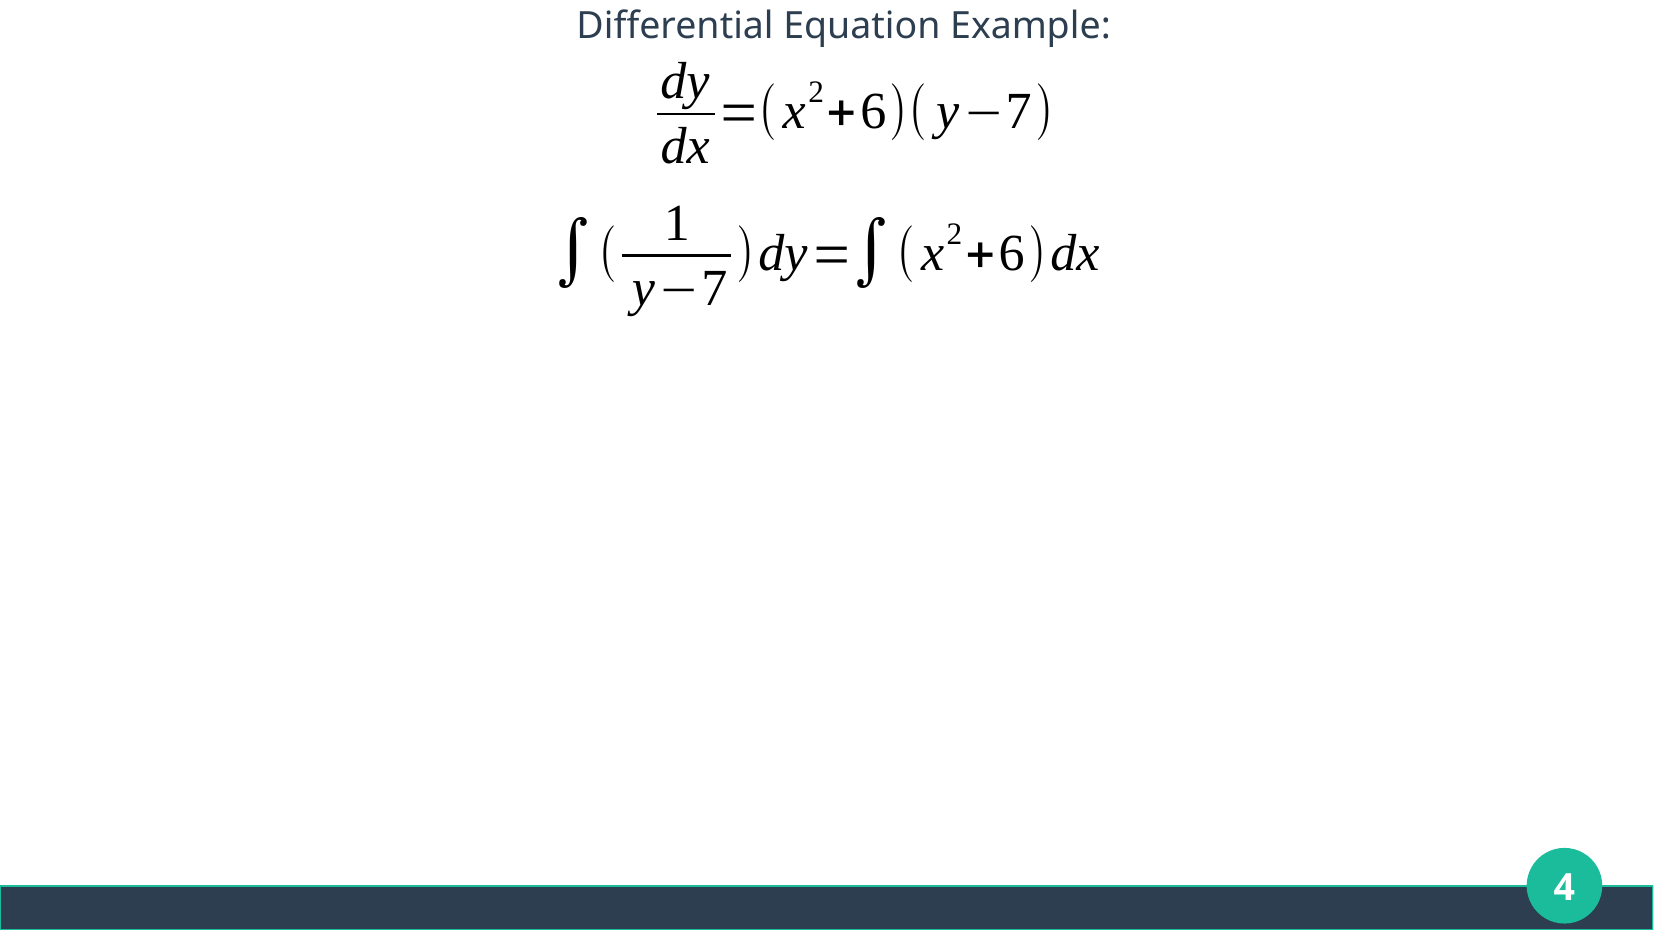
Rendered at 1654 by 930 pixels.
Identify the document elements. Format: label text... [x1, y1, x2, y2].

text_box Differential Equation Example: [412, 0, 1276, 62]
chart [551, 194, 1102, 317]
chart [654, 62, 1053, 176]
